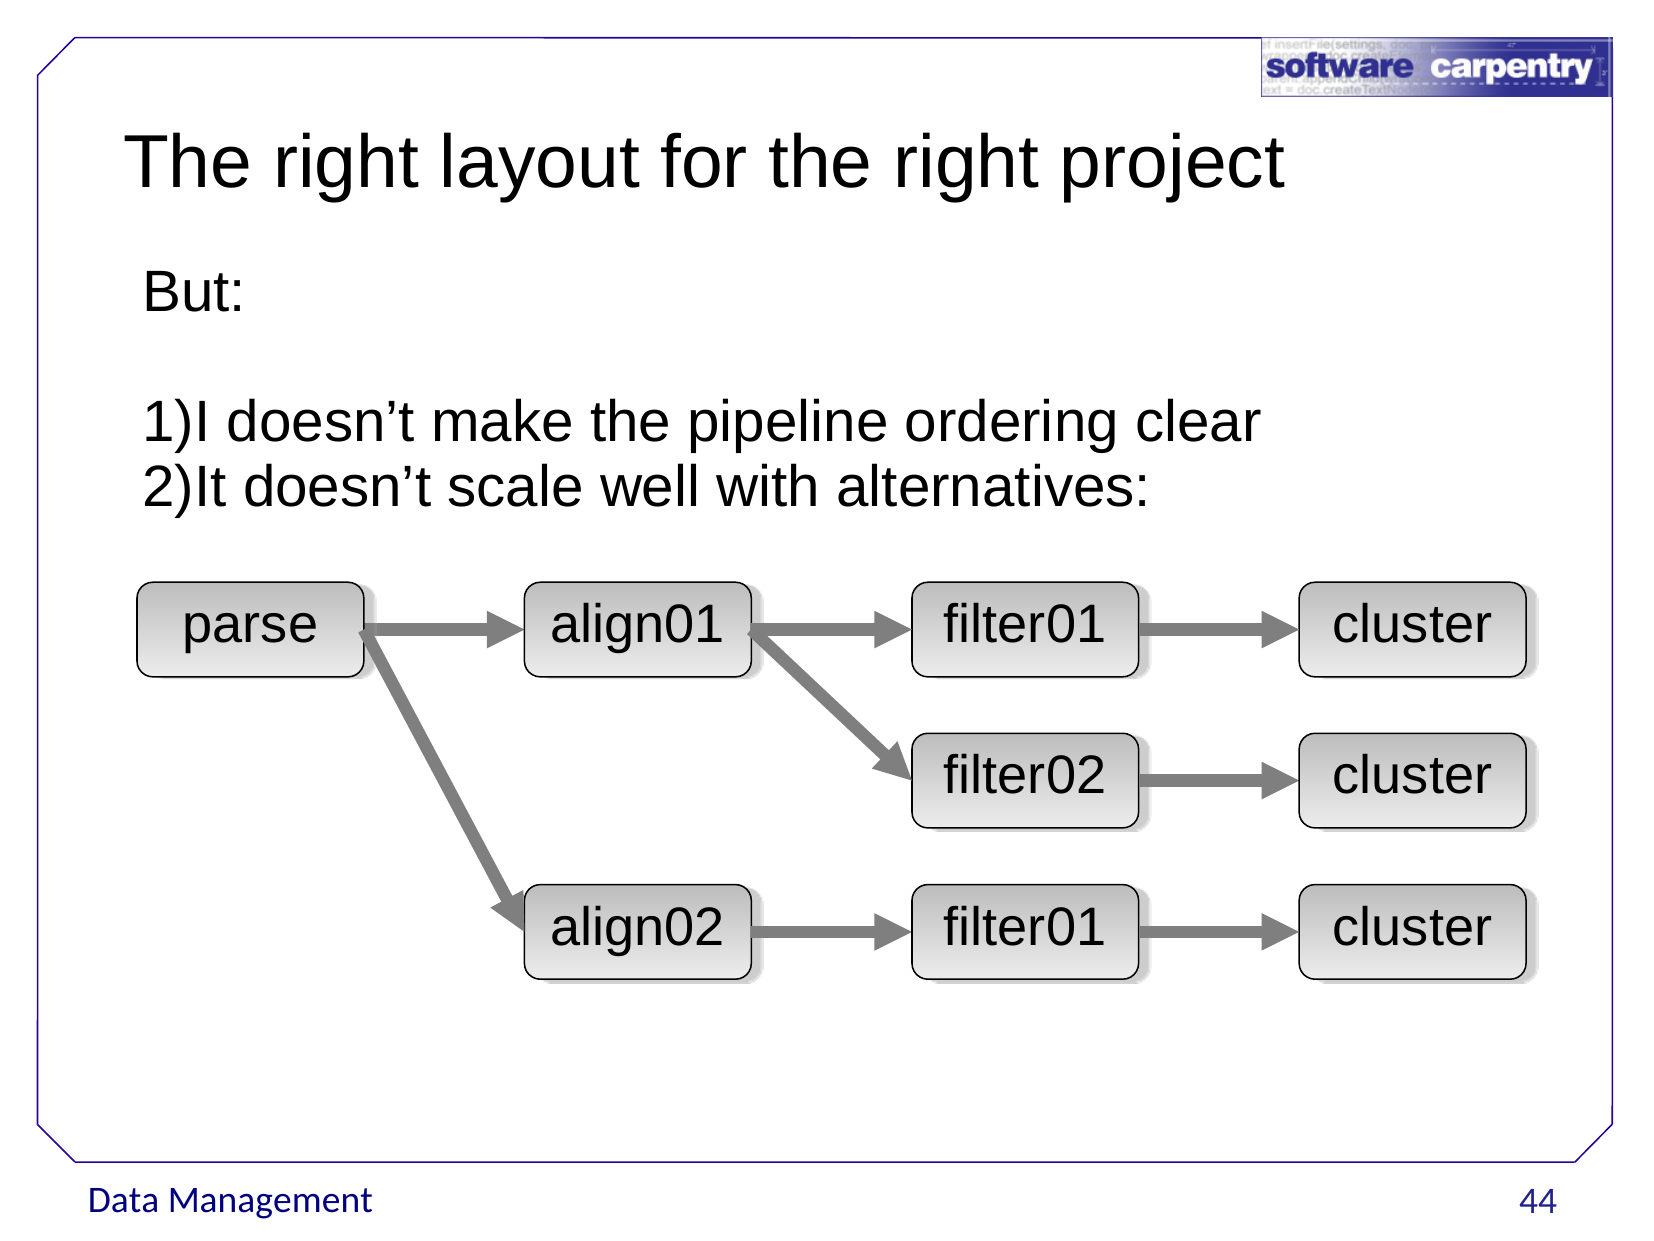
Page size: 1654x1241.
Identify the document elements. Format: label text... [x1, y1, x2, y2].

text_box cluster [1299, 733, 1527, 828]
picture [1261, 37, 1613, 97]
text_box cluster [1299, 582, 1527, 677]
text_box filter01 [911, 582, 1139, 677]
text_box parse [137, 582, 364, 677]
text_box filter02 [911, 733, 1139, 828]
text_box But: I doesn’t make the pipeline ordering clear It doesn’t scale well with alternatives: [127, 251, 1404, 528]
text_box align01 [524, 582, 752, 677]
text_box align02 [524, 884, 752, 980]
text_box cluster [1299, 884, 1527, 980]
text_box The right layout for the right project [108, 113, 1555, 213]
text_box filter01 [911, 884, 1139, 980]
text_box <number> [1185, 1168, 1572, 1235]
